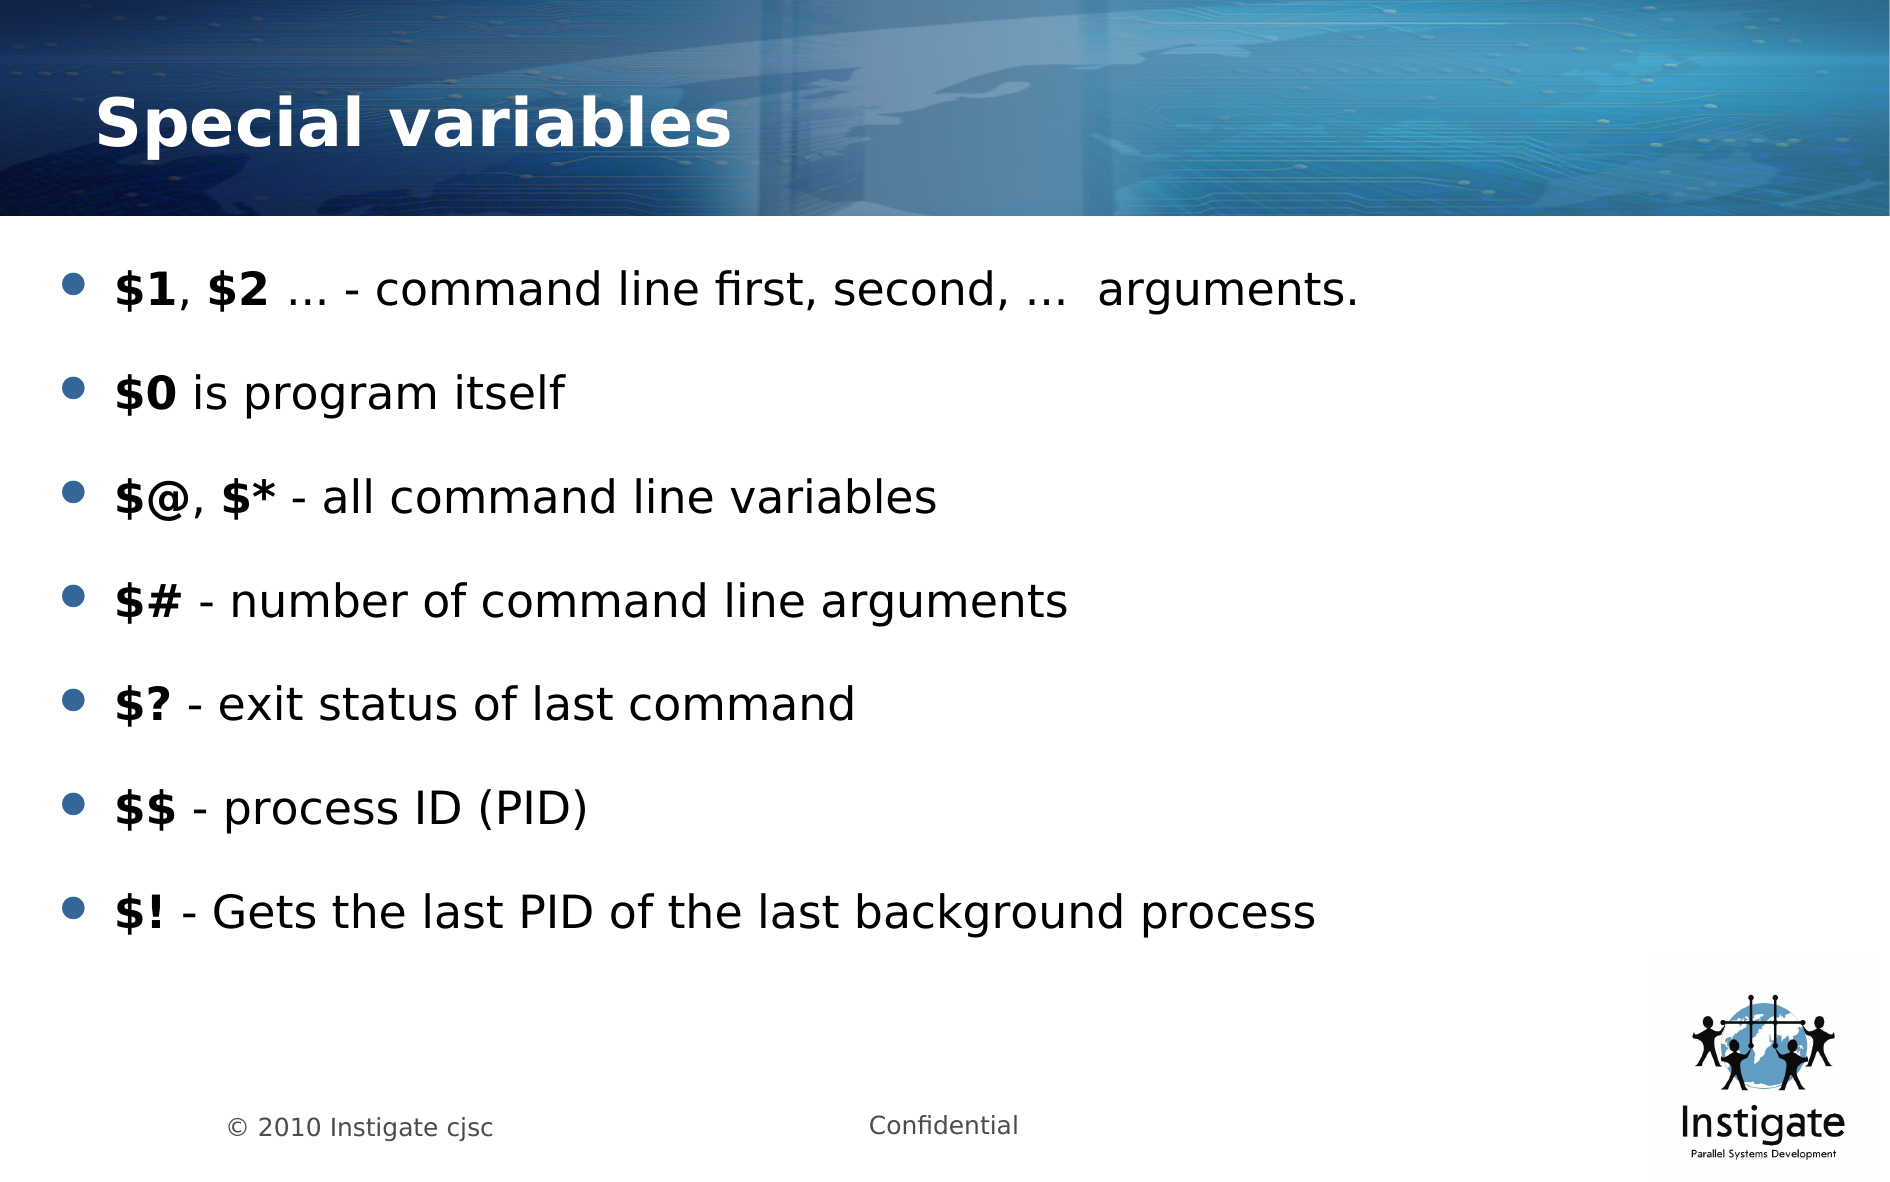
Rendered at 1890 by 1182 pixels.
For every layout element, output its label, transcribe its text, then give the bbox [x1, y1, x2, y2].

picture [0, 0, 1890, 216]
list $1, $2 ... - command line first, second, ... arguments. $0 is program itself $@, $* - all command line variables $# - number of command line arguments $? - exit status of last command $$ - process ID (PID) $! - Gets the last PID of the last background process [59, 236, 1831, 1001]
picture [1650, 956, 1876, 1182]
title Special variables [94, 54, 1793, 210]
